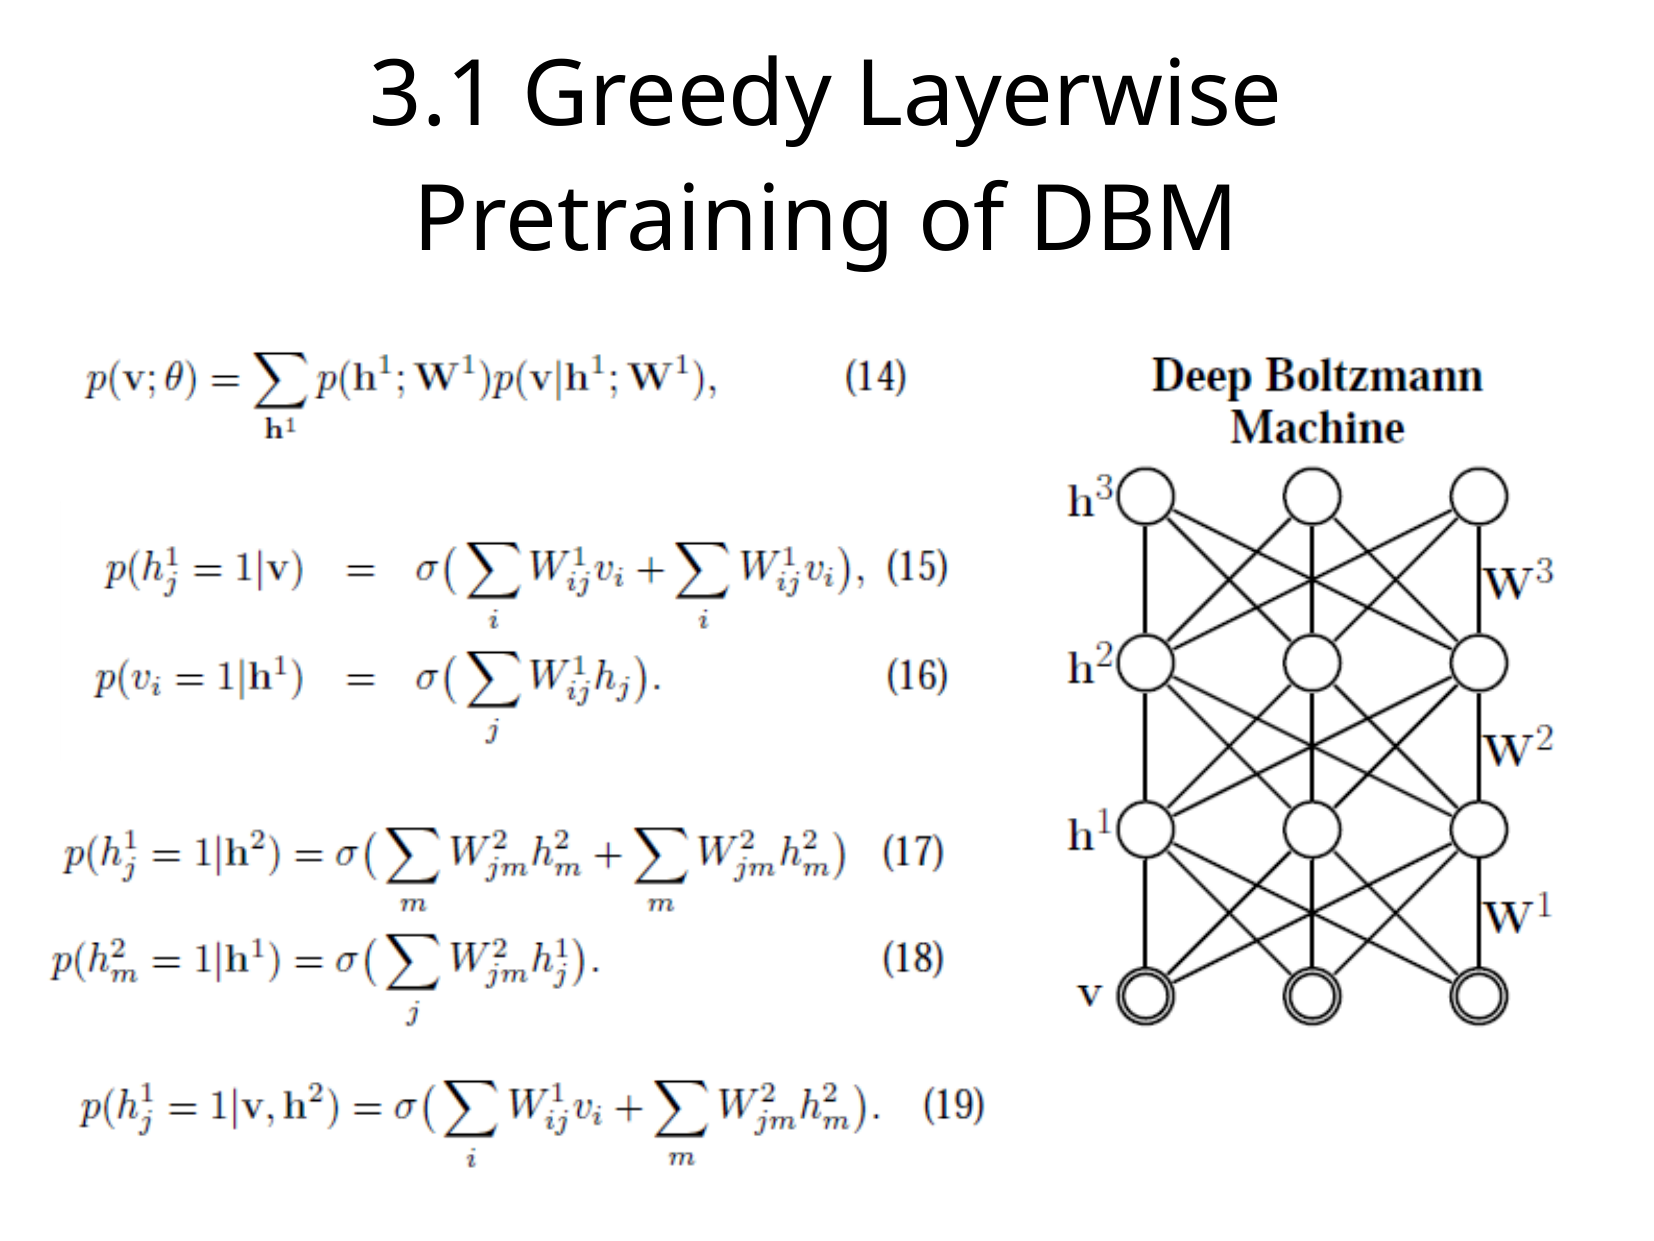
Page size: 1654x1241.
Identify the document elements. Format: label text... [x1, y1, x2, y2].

picture [59, 1062, 999, 1172]
picture [75, 330, 916, 443]
picture [7, 797, 975, 1039]
picture [1060, 333, 1565, 1034]
title 3.1 Greedy Layerwise Pretraining of DBM [82, 56, 1571, 250]
picture [59, 501, 993, 761]
